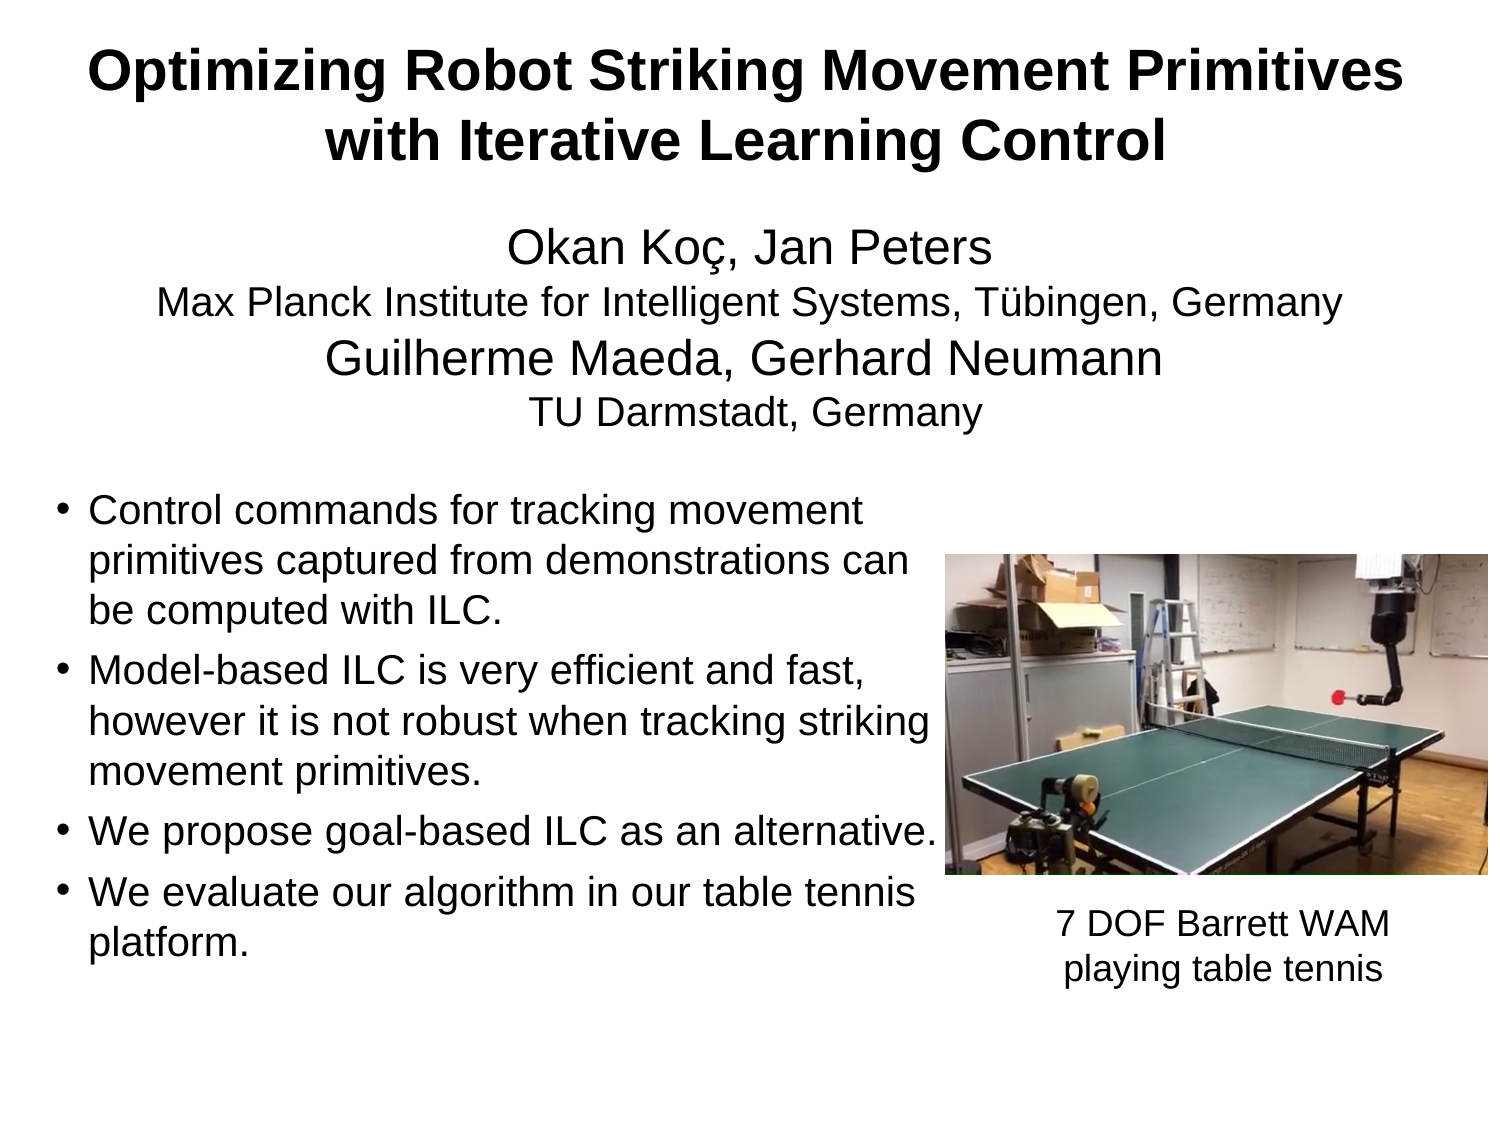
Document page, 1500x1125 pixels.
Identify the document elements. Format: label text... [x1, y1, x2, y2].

text_box 7 DOF Barrett WAM playing table tennis [987, 891, 1459, 998]
picture [945, 554, 1488, 875]
text_box Okan Koç, Jan Peters Max Planck Institute for Intelligent Systems, Tübingen, Germany Guilherme Maeda, Gerhard Neumann TU Darmstadt, Germany [0, 199, 1500, 450]
text_box Optimizing Robot Striking Movement Primitives with Iterative Learning Control [53, 16, 1441, 188]
text_box Control commands for tracking movement primitives captured from demonstrations can be computed with ILC. Model-based ILC is very efficient and fast, however it is not robust when tracking striking movement primitives. We propose goal-based ILC as an alternative. We evaluate our algorithm in our table tennis platform. [41, 474, 967, 1101]
